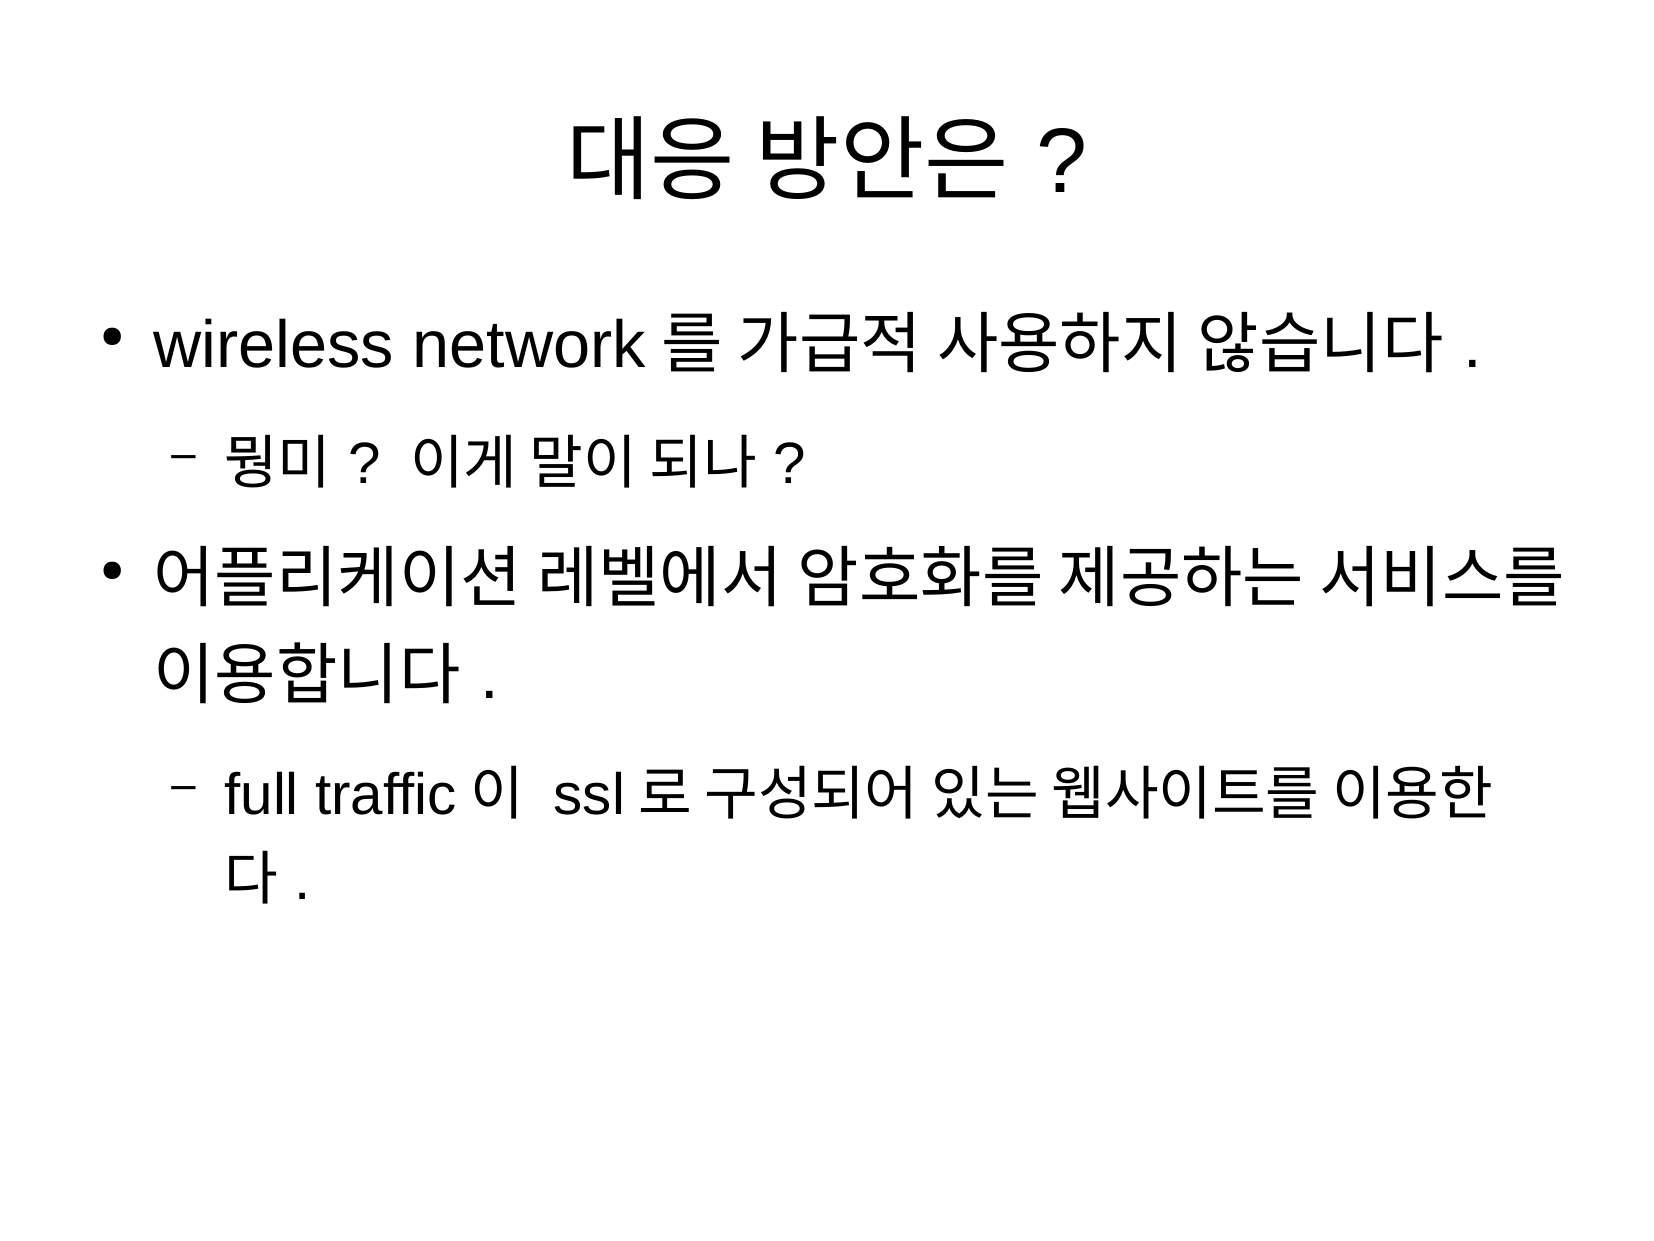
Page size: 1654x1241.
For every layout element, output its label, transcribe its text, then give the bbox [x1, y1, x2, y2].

list wireless network를 가급적 사용하지 않습니다. 뭥미? 이게 말이 되나? 어플리케이션 레벨에서 암호화를 제공하는 서비스를 이용합니다. full traffic이 ssl로 구성되어 있는 웹사이트를 이용한다. [82, 290, 1571, 1010]
title 대응 방안은? [82, 49, 1571, 257]
